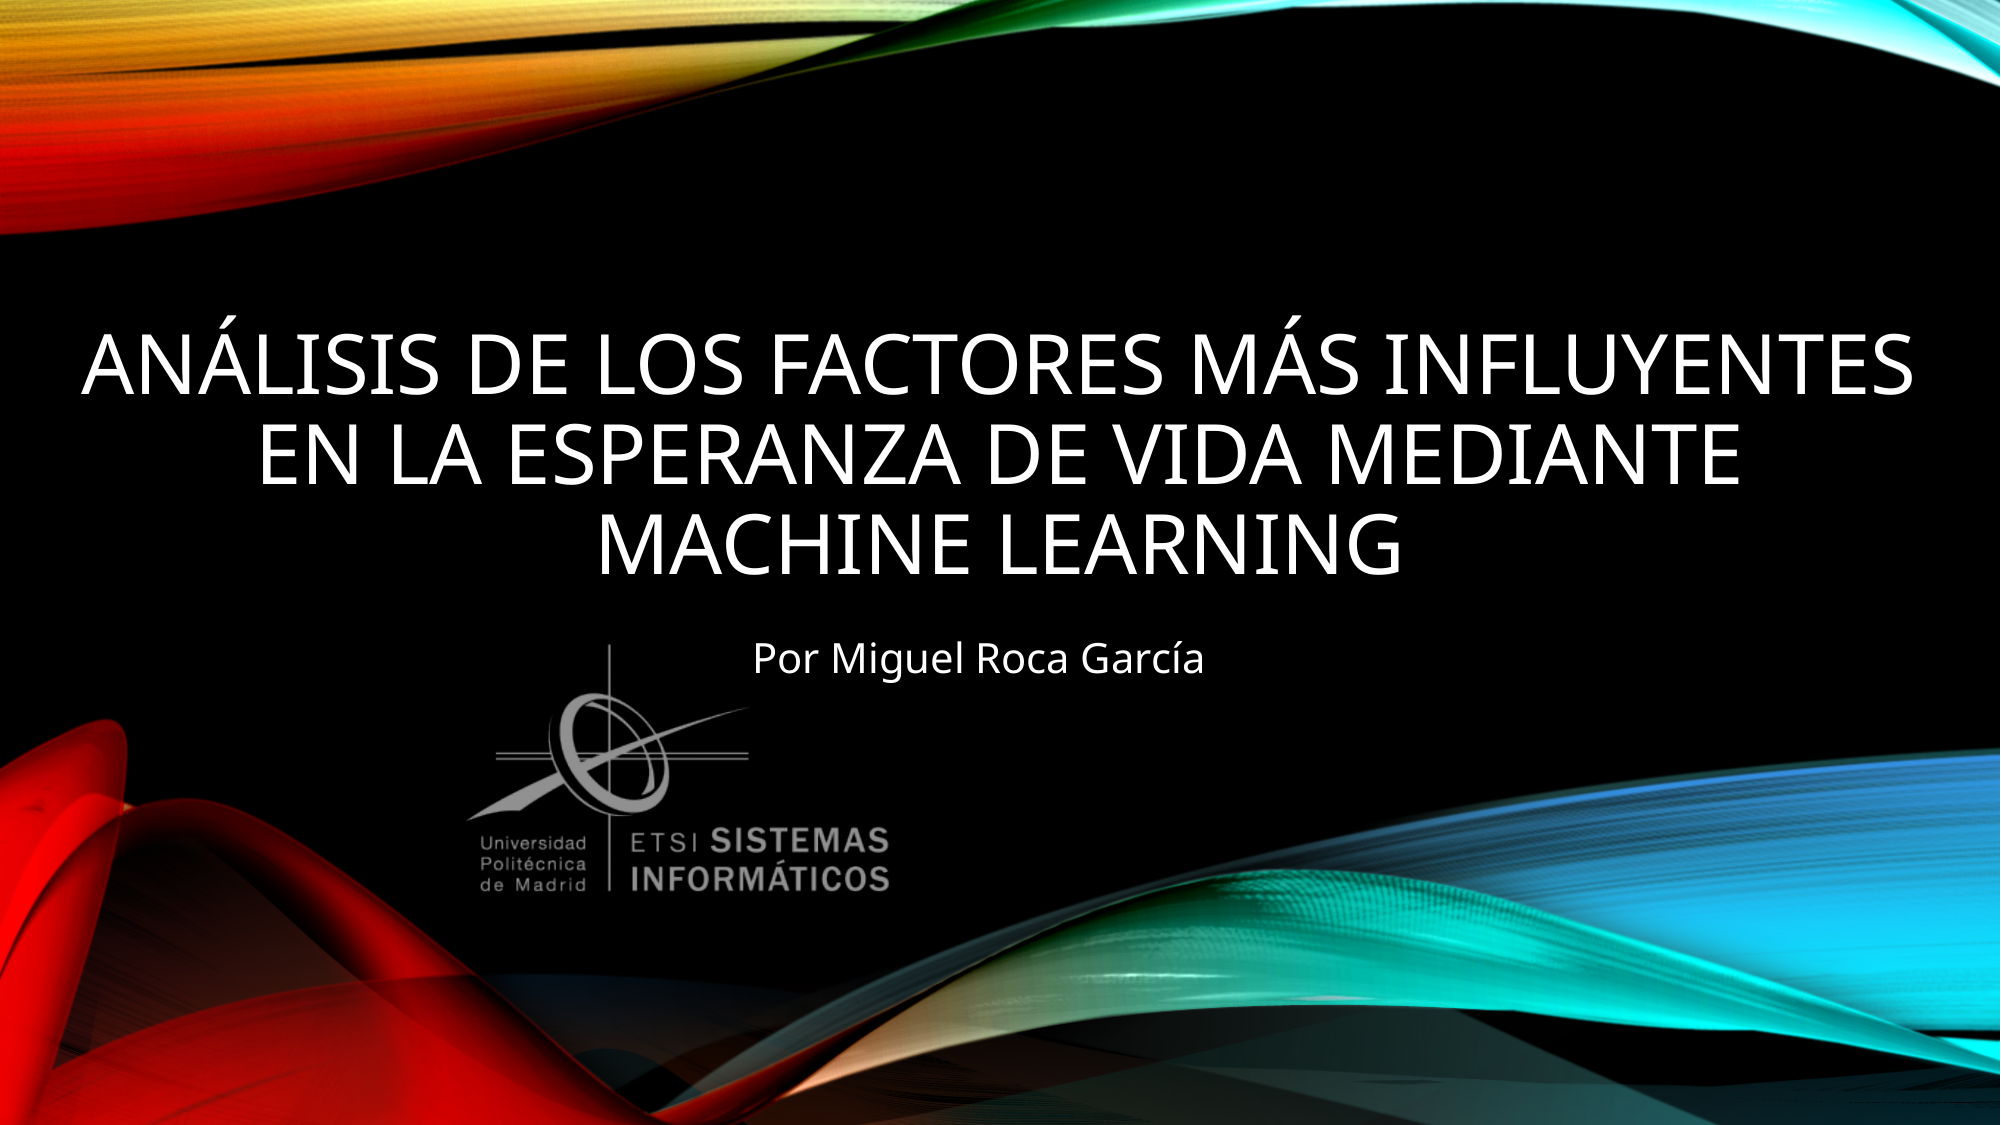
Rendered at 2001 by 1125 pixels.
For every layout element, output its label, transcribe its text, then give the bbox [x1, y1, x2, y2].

title Análisis de los factores más influyentes en la esperanza de vida mediante machine learning [66, 296, 1934, 600]
subtitle Por Miguel Roca García [901, 634, 1263, 700]
picture [459, 634, 901, 899]
